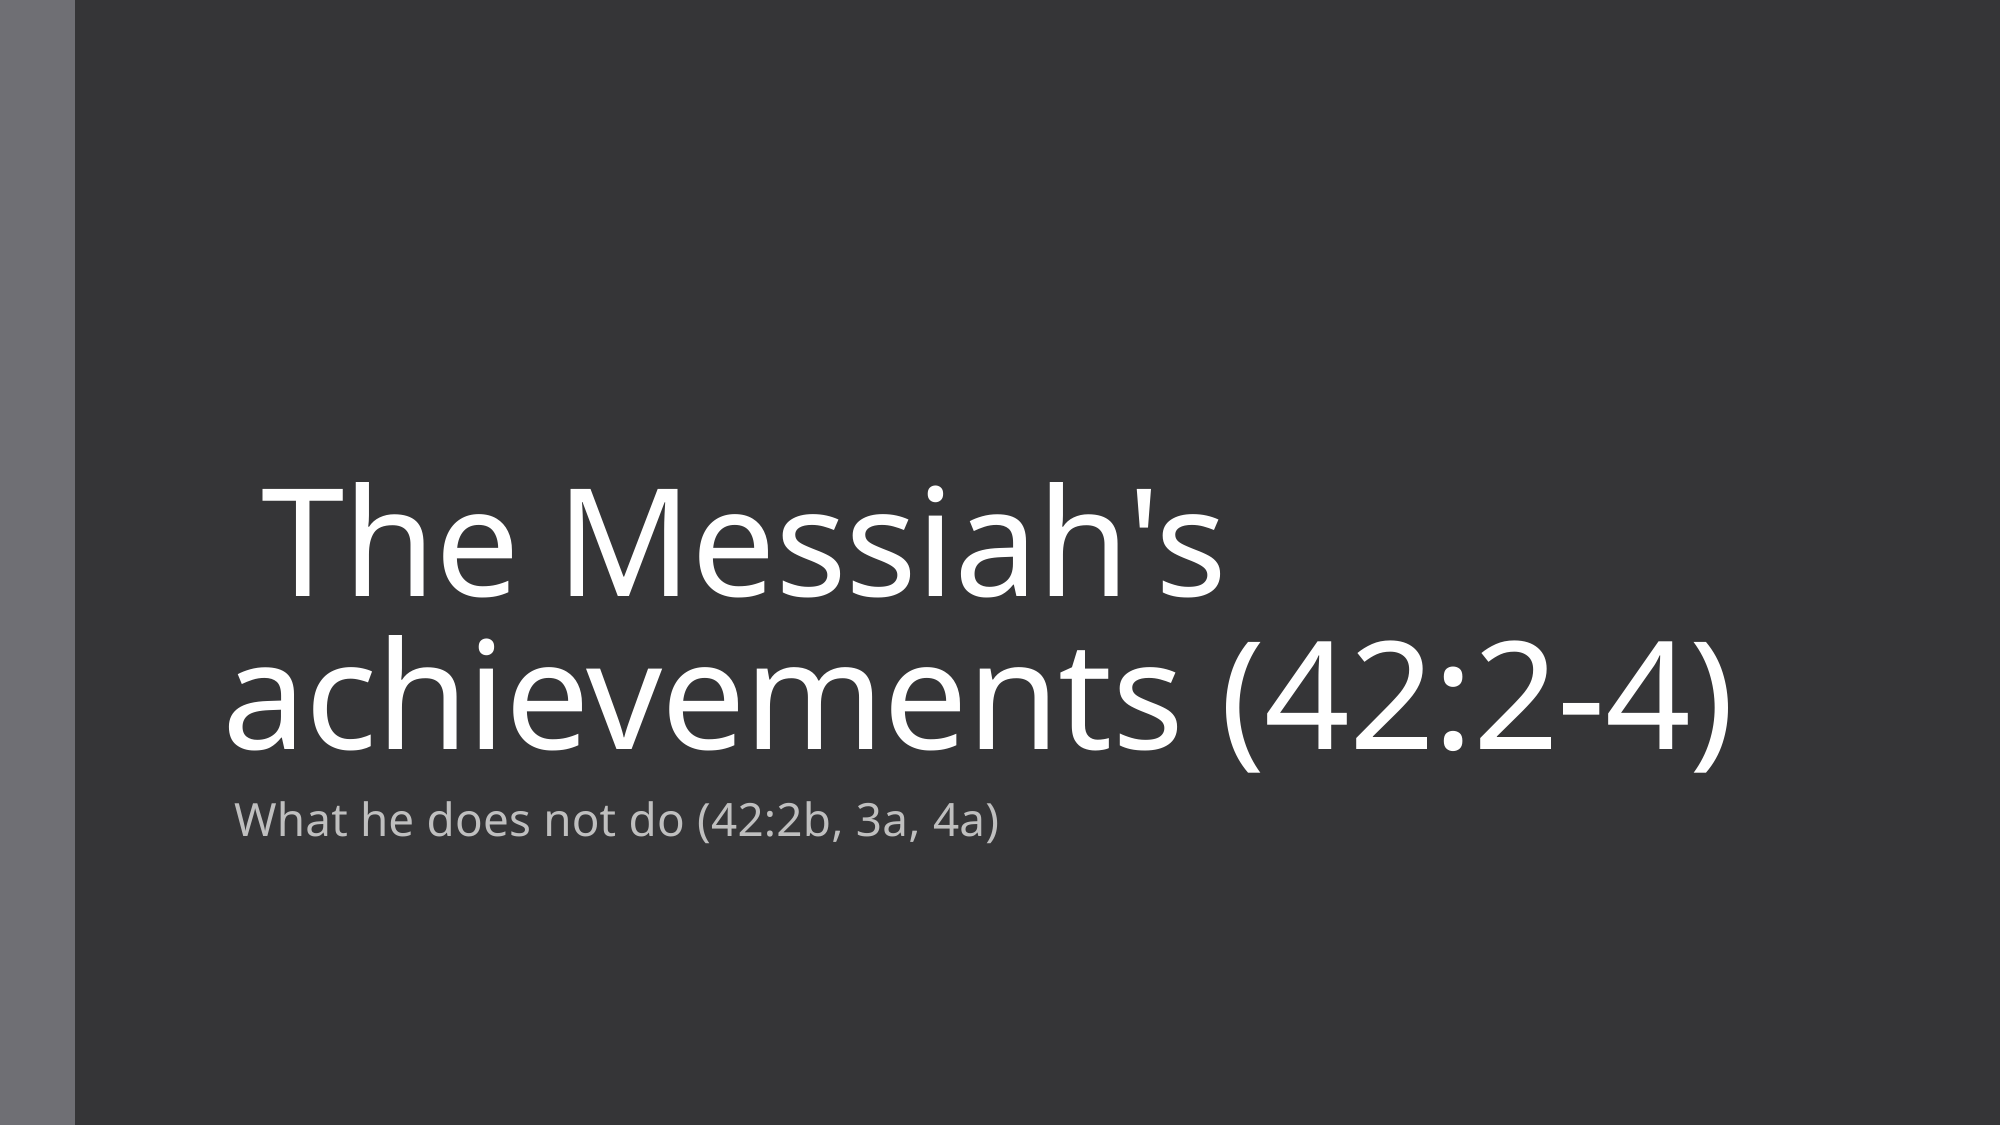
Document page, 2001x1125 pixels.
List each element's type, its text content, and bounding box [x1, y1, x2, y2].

title The Messiah's achievements (42:2-4) [206, 124, 1752, 787]
subtitle What he does not do (42:2b, 3a, 4a) [206, 787, 1752, 1066]
